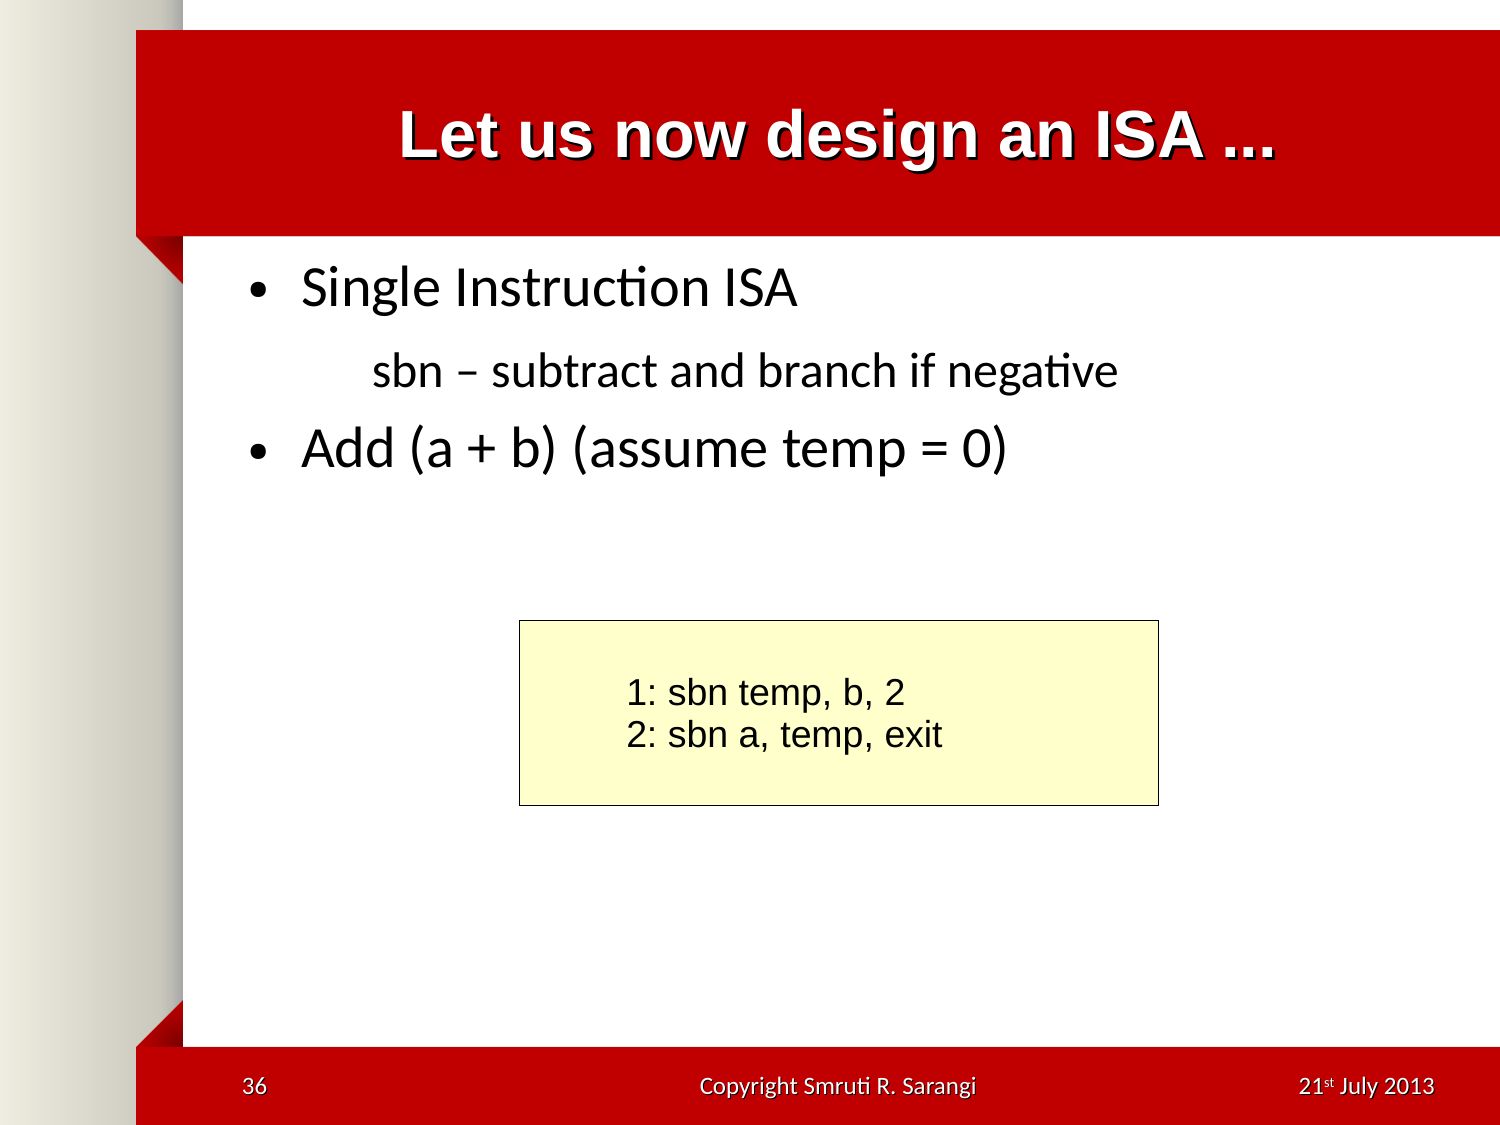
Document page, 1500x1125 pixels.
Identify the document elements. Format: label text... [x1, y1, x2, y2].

list Single Instruction ISA sbn – subtract and branch if negative Add (a + b) (assume temp = 0) [230, 262, 1447, 1005]
title Let us now design an ISA ... [230, 57, 1447, 211]
text_box 1: sbn temp, b, 2 2: sbn a, temp, exit [611, 664, 1061, 764]
picture [0, 0, 1500, 1125]
